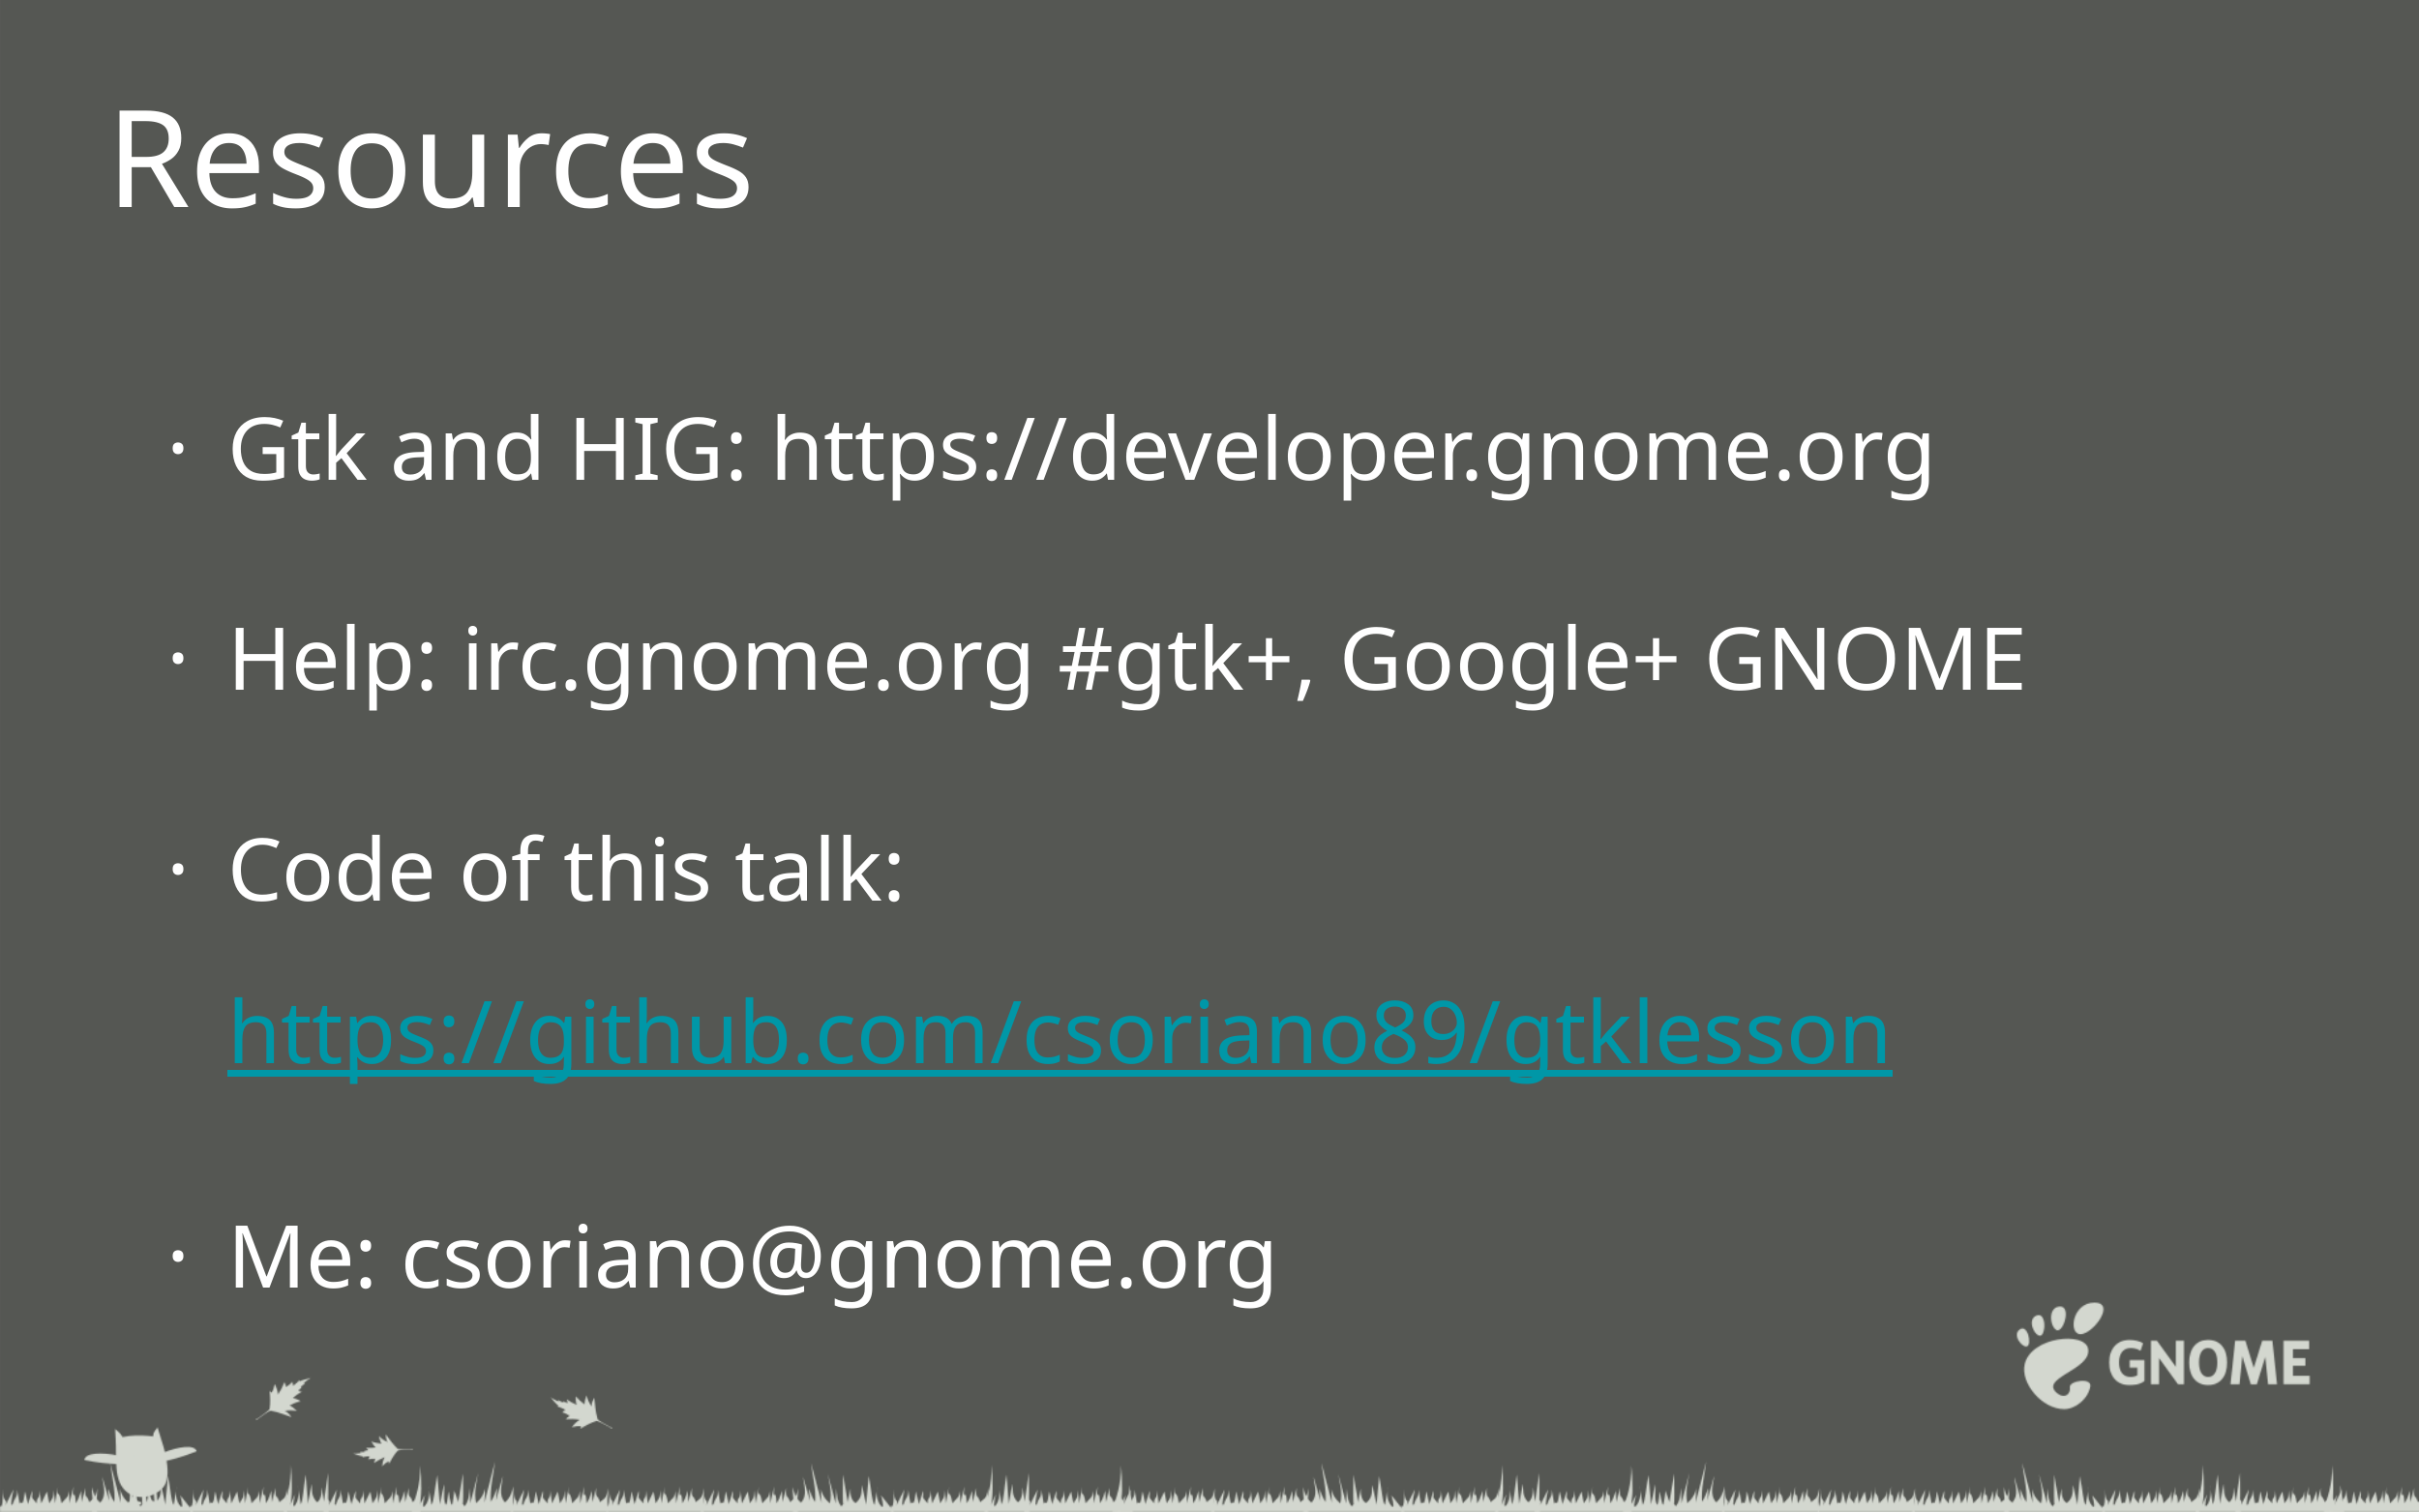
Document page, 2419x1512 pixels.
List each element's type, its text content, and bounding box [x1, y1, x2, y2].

title Resources [82, 48, 2337, 217]
picture [0, 0, 2419, 1512]
list Gtk and HIG: https://developer.gnome.org Help: irc.gnome.org #gtk+, Google+ GNOME Code of this talk: https://github.com/csoriano89/gtklesson Me: csoriano@gnome.org [82, 316, 2337, 1226]
